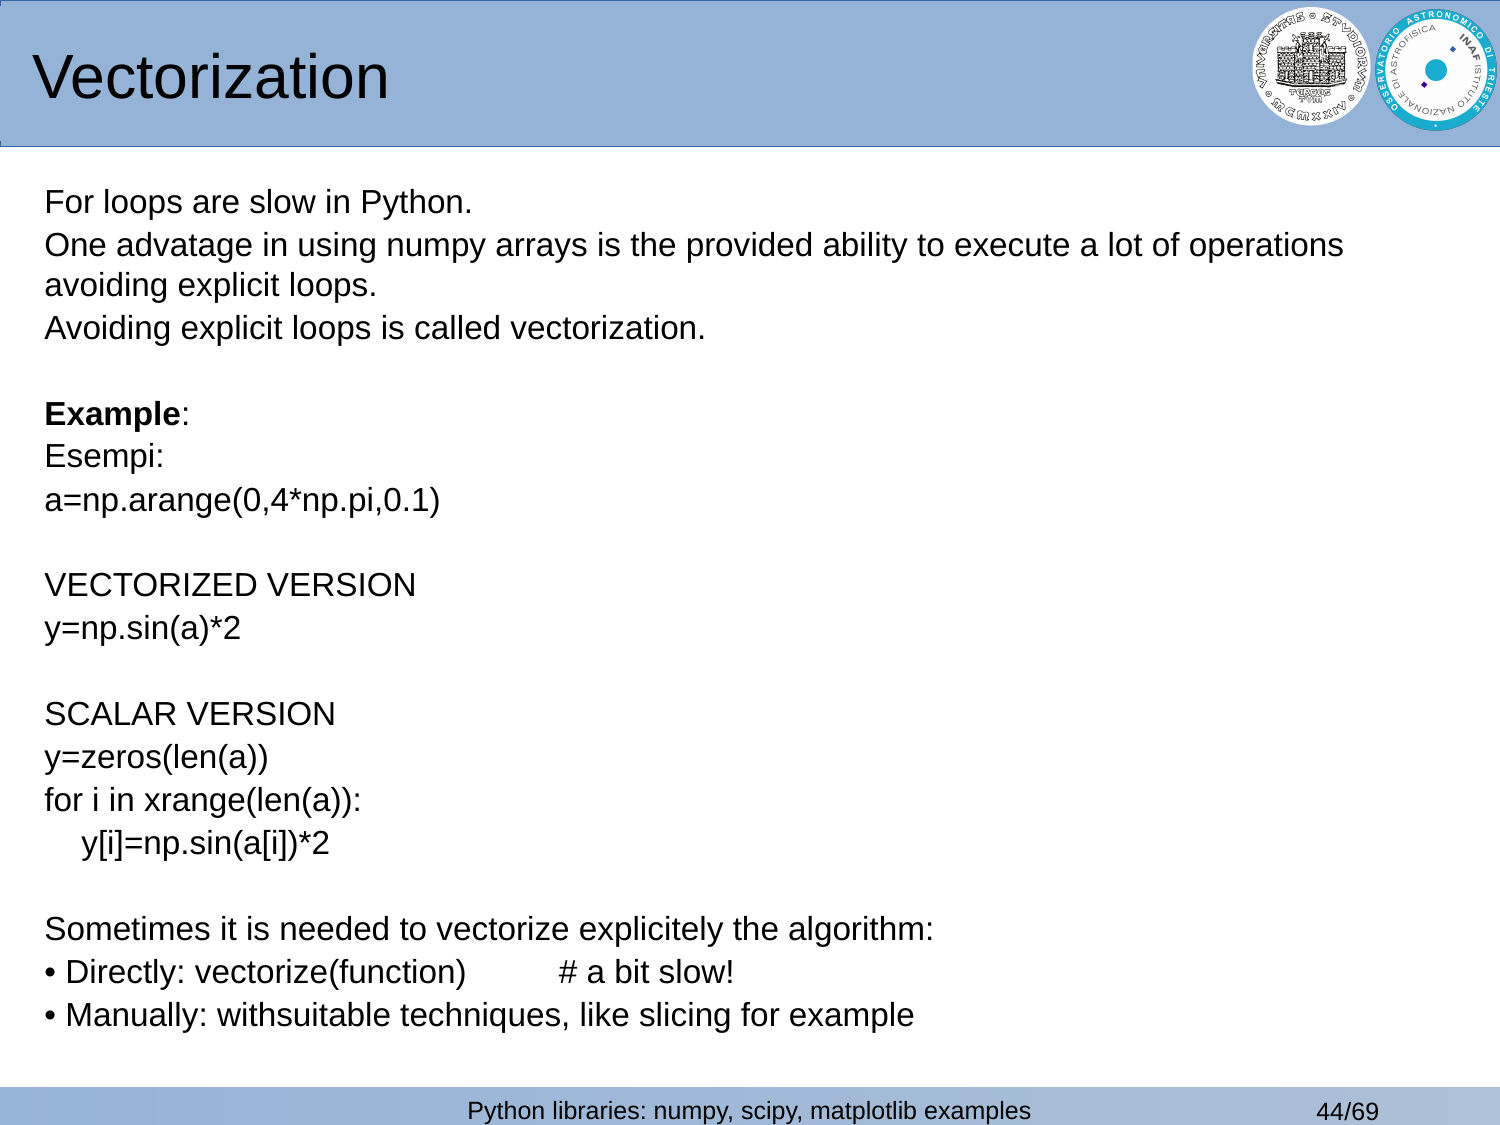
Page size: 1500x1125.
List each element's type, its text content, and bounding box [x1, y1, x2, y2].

text_box Vectorization [0, 5, 1253, 141]
list For loops are slow in Python. One advatage in using numpy arrays is the provided ability to execute a lot of operations avoiding explicit loops. Avoiding explicit loops is called vectorization. Example: Esempi: a=np.arange(0,4*np.pi,0.1) VECTORIZED VERSION y=np.sin(a)*2 SCALAR VERSION y=zeros(len(a)) for i in xrange(len(a)): y[i]=np.sin(a[i])*2 Sometimes it is needed to vectorize explicitely the algorithm: • Directly: vectorize(function) # a bit slow! • Manually: withsuitable techniques, like slicing for example [29, 172, 1479, 1052]
picture [1253, 0, 1500, 156]
